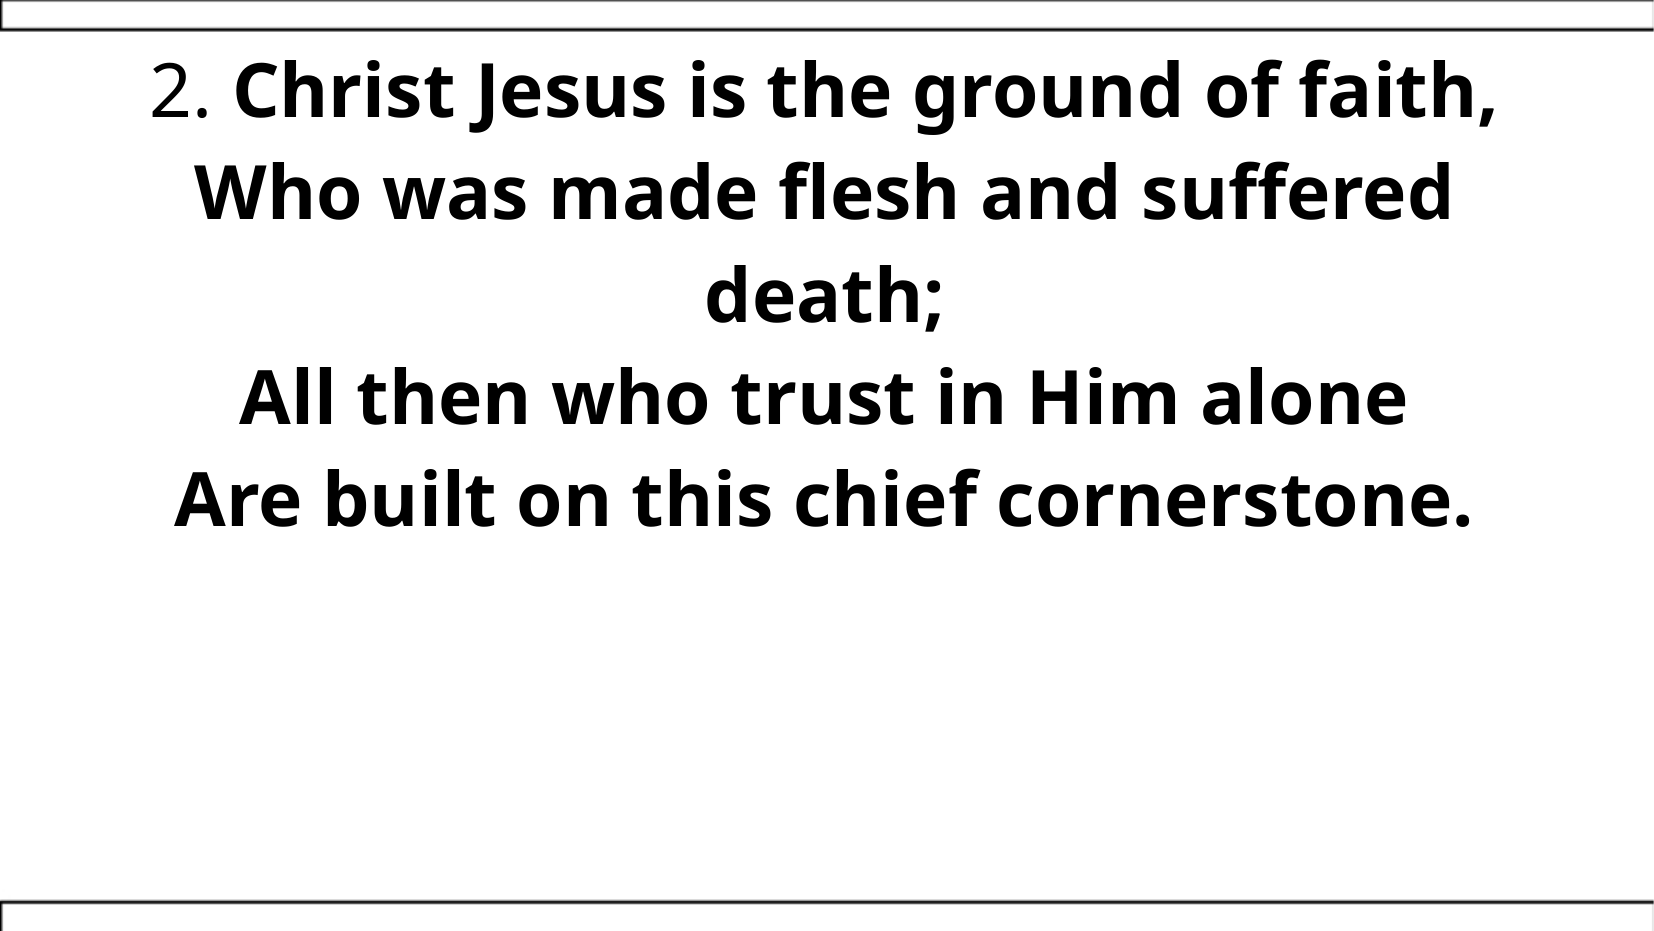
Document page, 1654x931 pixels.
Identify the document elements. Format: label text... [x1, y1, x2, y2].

text_box 2. Christ Jesus is the ground of faith, Who was made flesh and suffered death; All then who trust in Him alone Are built on this chief cornerstone. [75, 30, 1576, 445]
picture [0, 0, 1654, 931]
